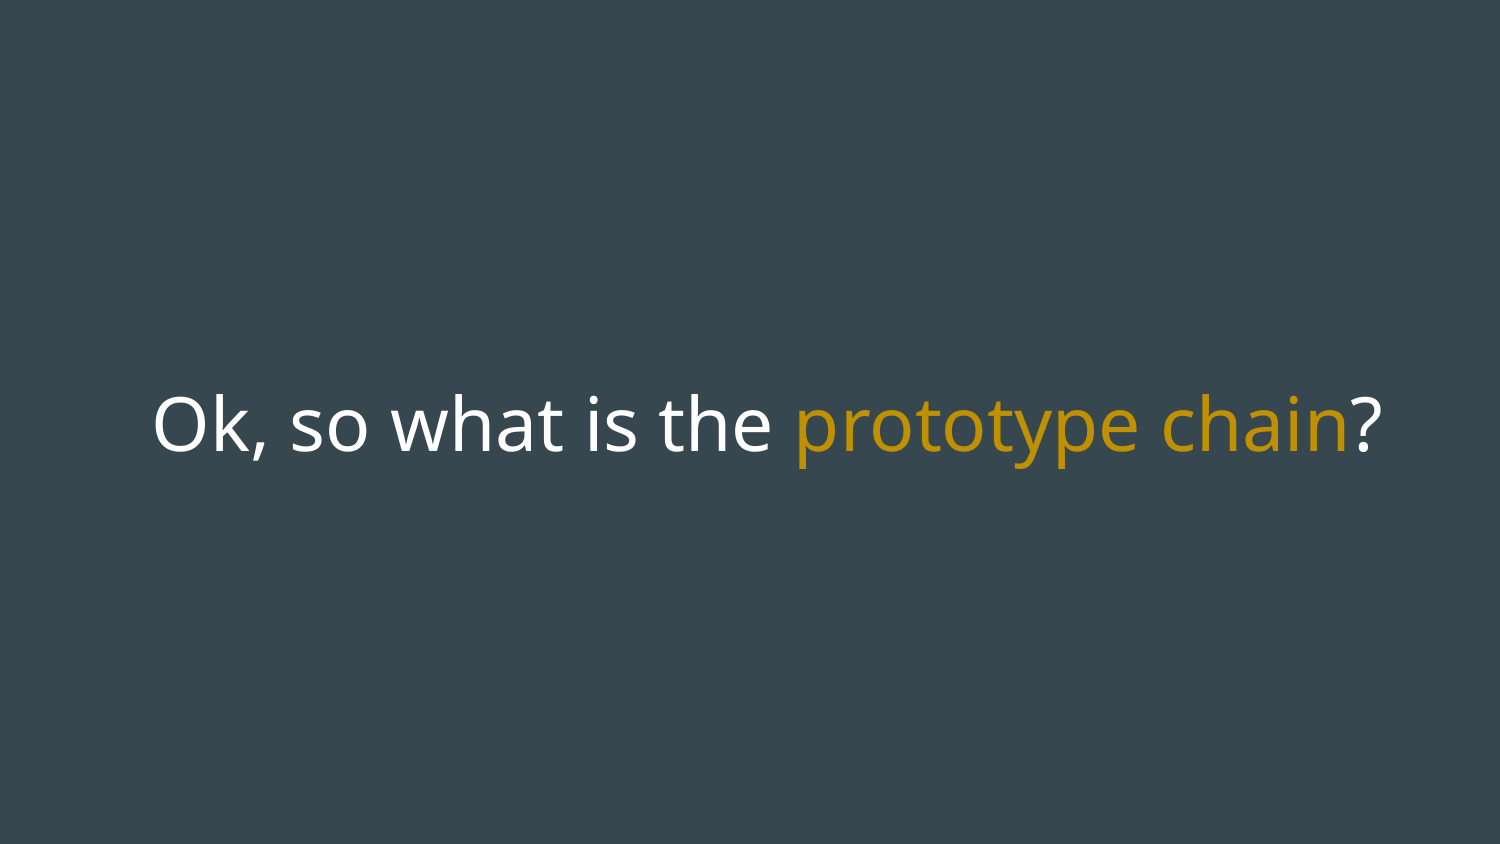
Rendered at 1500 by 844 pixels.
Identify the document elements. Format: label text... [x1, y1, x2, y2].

title Ok, so what is the prototype chain? [110, 351, 1399, 493]
